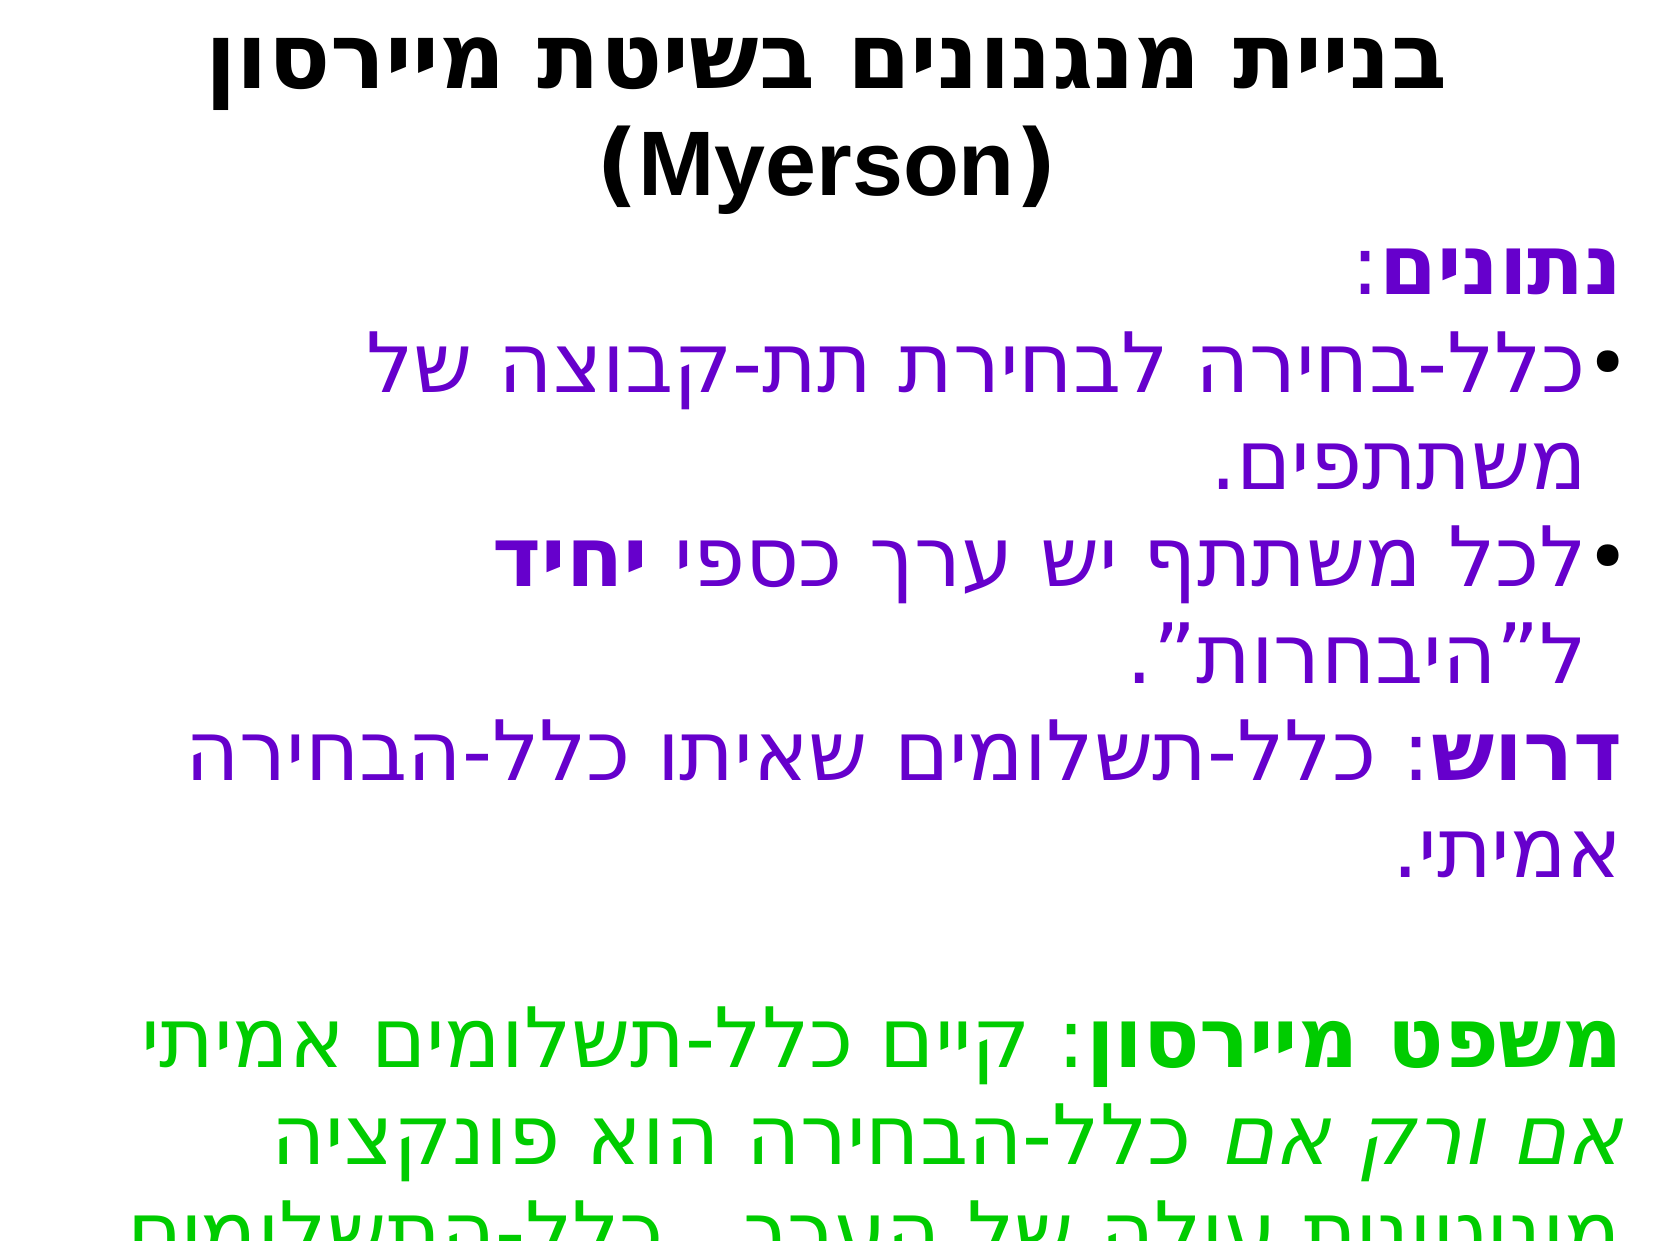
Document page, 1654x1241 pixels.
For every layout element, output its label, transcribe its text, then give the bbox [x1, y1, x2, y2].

title בניית מנגנונים בשיטת מיירסון (Myerson) [0, 0, 1654, 225]
text_box נתונים: כלל-בחירה לבחירת תת-קבוצה של משתתפים. לכל משתתף יש ערך כספי יחיד ל”היבחרות”. דרוש: כלל-תשלומים שאיתו כלל-הבחירה אמיתי. משפט מיירסון: קיים כלל-תשלומים אמיתי אם ורק אם כלל-הבחירה הוא פונקציה מונוטונית עולה של הערך. כלל-התשלומים הזה הוא יחיד. [17, 210, 1638, 961]
